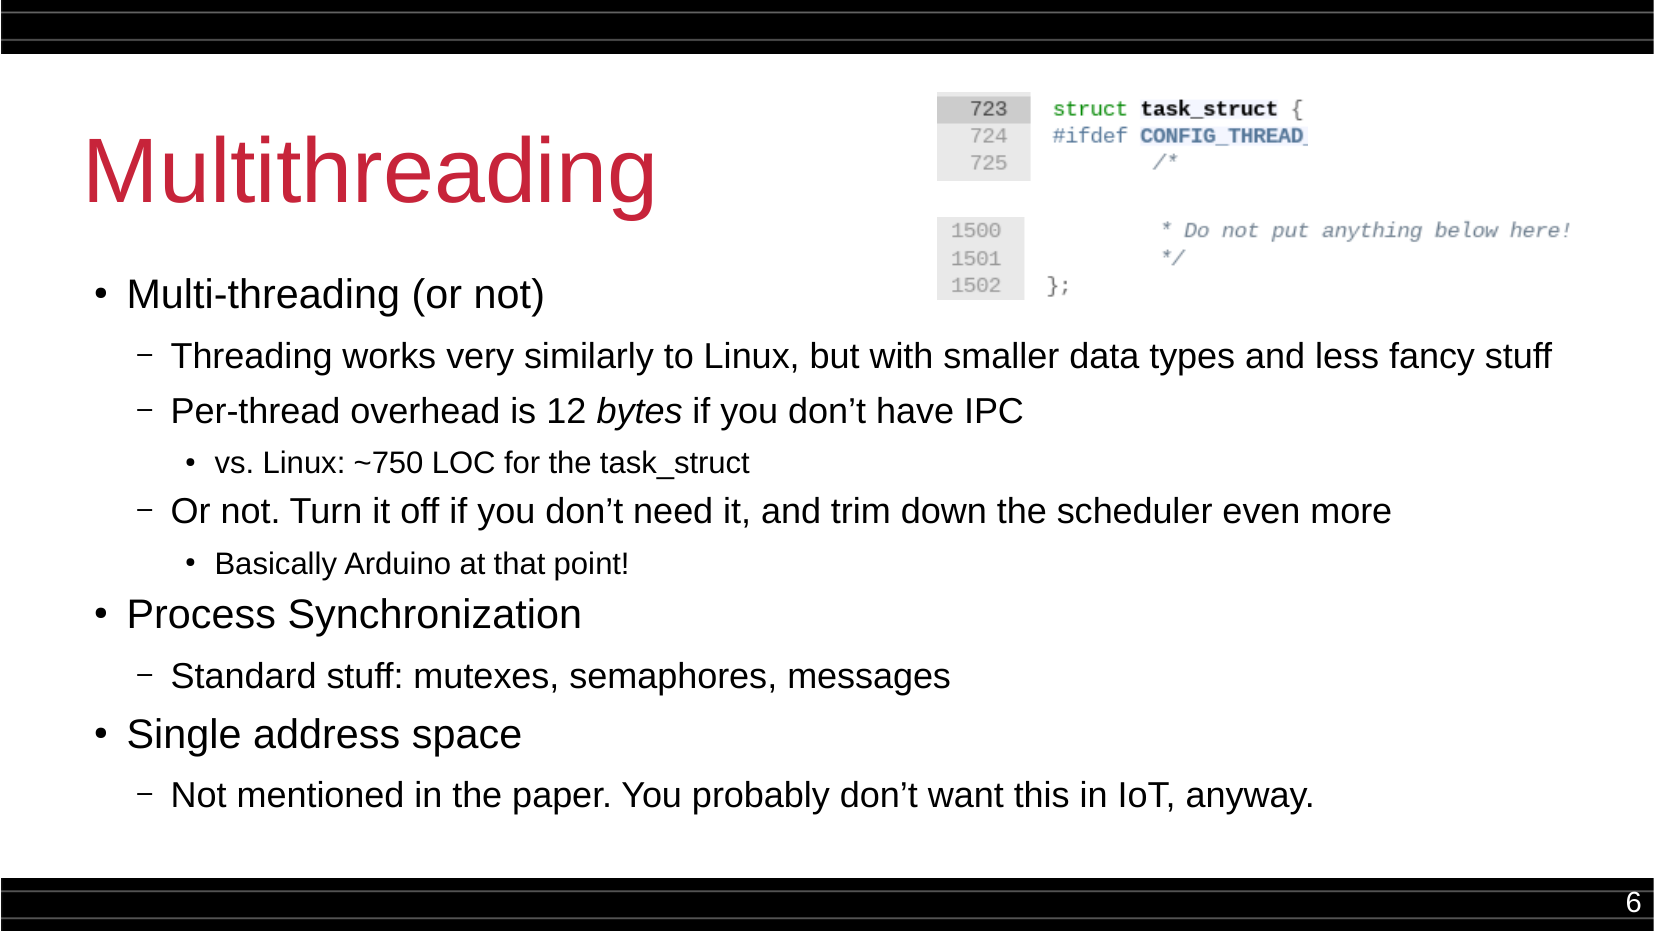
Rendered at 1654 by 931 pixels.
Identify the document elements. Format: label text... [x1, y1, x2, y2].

picture [937, 217, 1593, 301]
picture [1, 0, 1654, 54]
picture [937, 92, 1308, 181]
picture [1, 878, 1654, 931]
title Multithreading [82, 92, 1571, 249]
list Multi-threading (or not) Threading works very similarly to Linux, but with smaller data types and less fancy stuff Per-thread overhead is 12 bytes if you don’t have IPC vs. Linux: ~750 LOC for the task_struct Or not. Turn it off if you don’t need it, and trim down the scheduler even more Basically Arduino at that point! Process Synchronization Standard stuff: mutexes, semaphores, messages Single address space Not mentioned in the paper. You probably don’t want this in IoT, anyway. [82, 271, 1571, 851]
